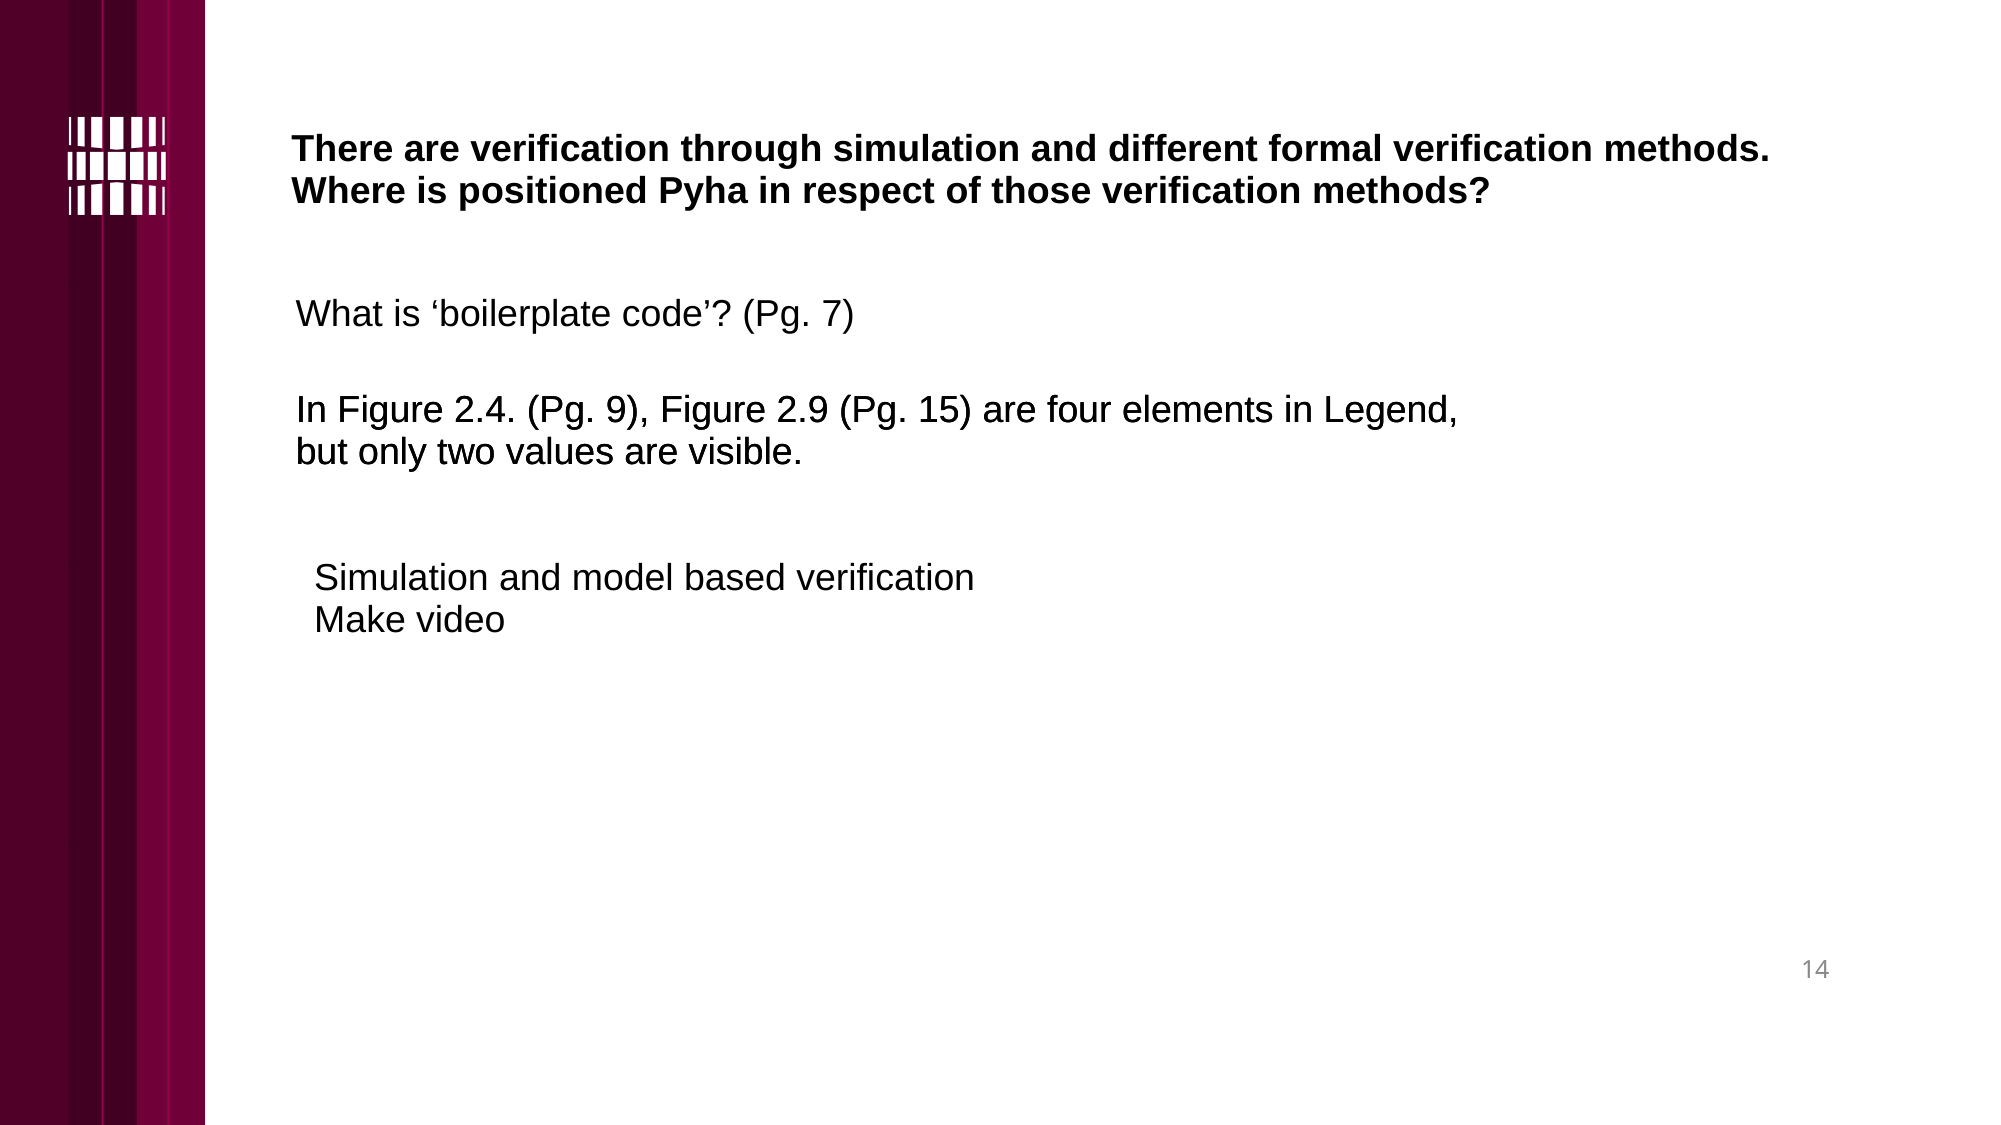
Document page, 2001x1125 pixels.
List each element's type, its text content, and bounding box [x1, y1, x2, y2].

text_box There are verification through simulation and different formal verification methods. Where is positioned Pyha in respect of those verification methods? [276, 120, 1797, 219]
text_box Simulation and model based verification Make video [299, 549, 991, 691]
text_box What is ‘boilerplate code’? (Pg. 7) [280, 285, 871, 342]
text_box In Figure 2.4. (Pg. 9), Figure 2.9 (Pg. 15) are four elements in Legend, but only two values are visible. [281, 381, 1486, 481]
